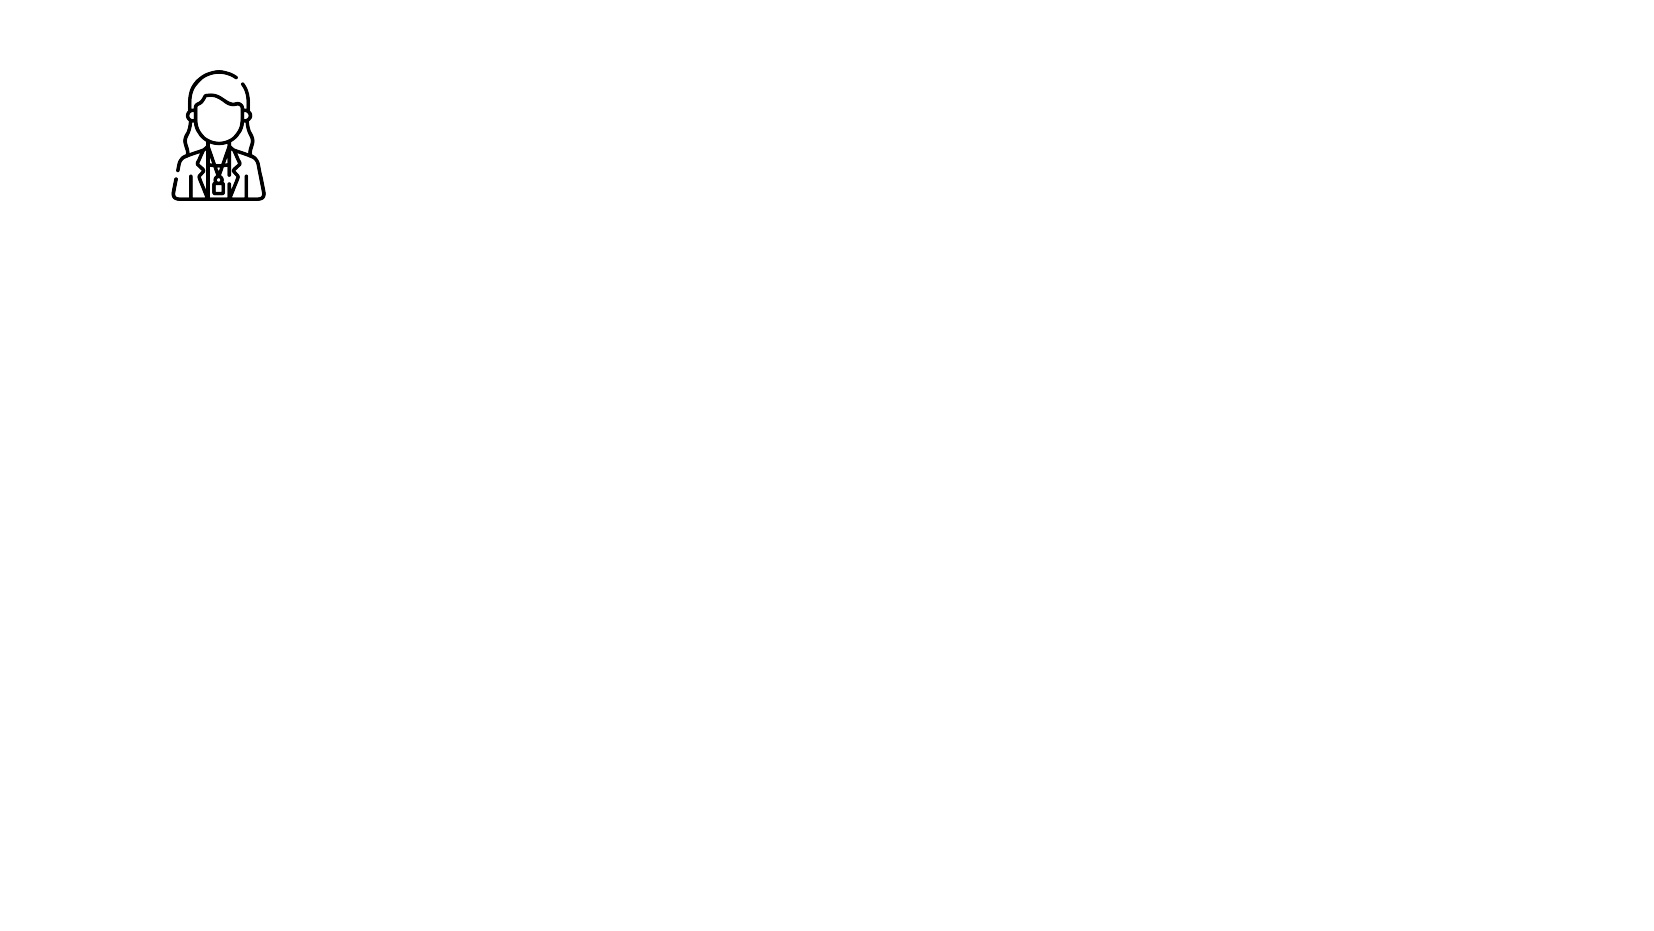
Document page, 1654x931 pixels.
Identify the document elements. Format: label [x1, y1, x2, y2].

picture [153, 70, 284, 201]
